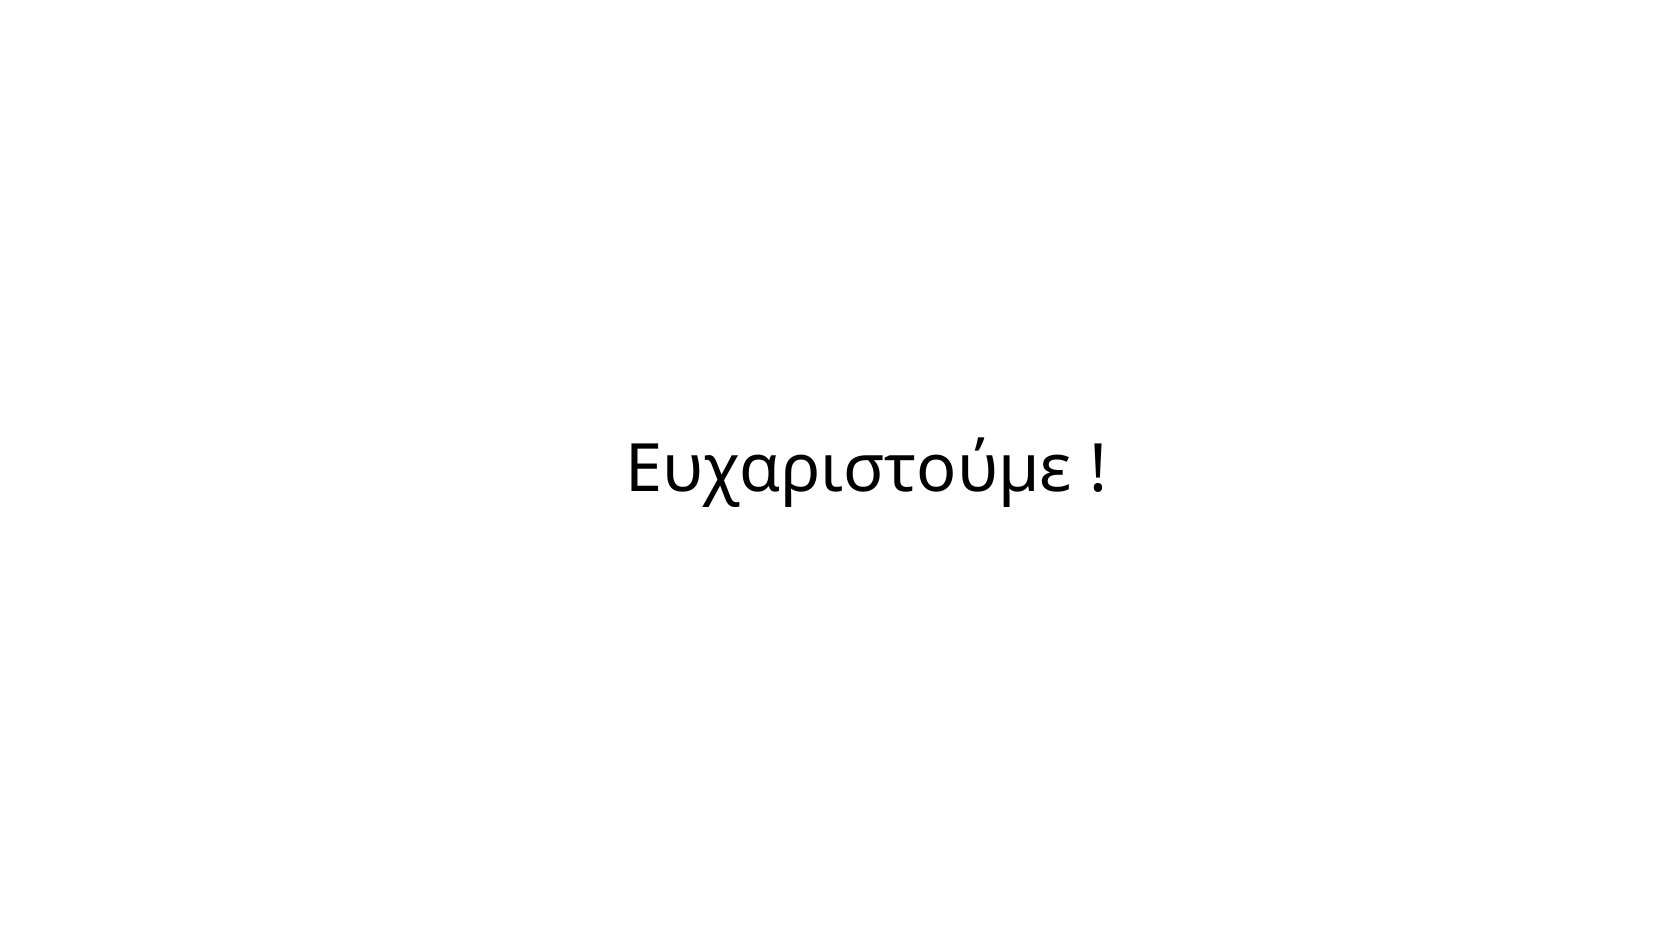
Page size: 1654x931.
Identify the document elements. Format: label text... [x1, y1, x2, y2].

list Ευχαριστούμε ! [555, 420, 1321, 781]
